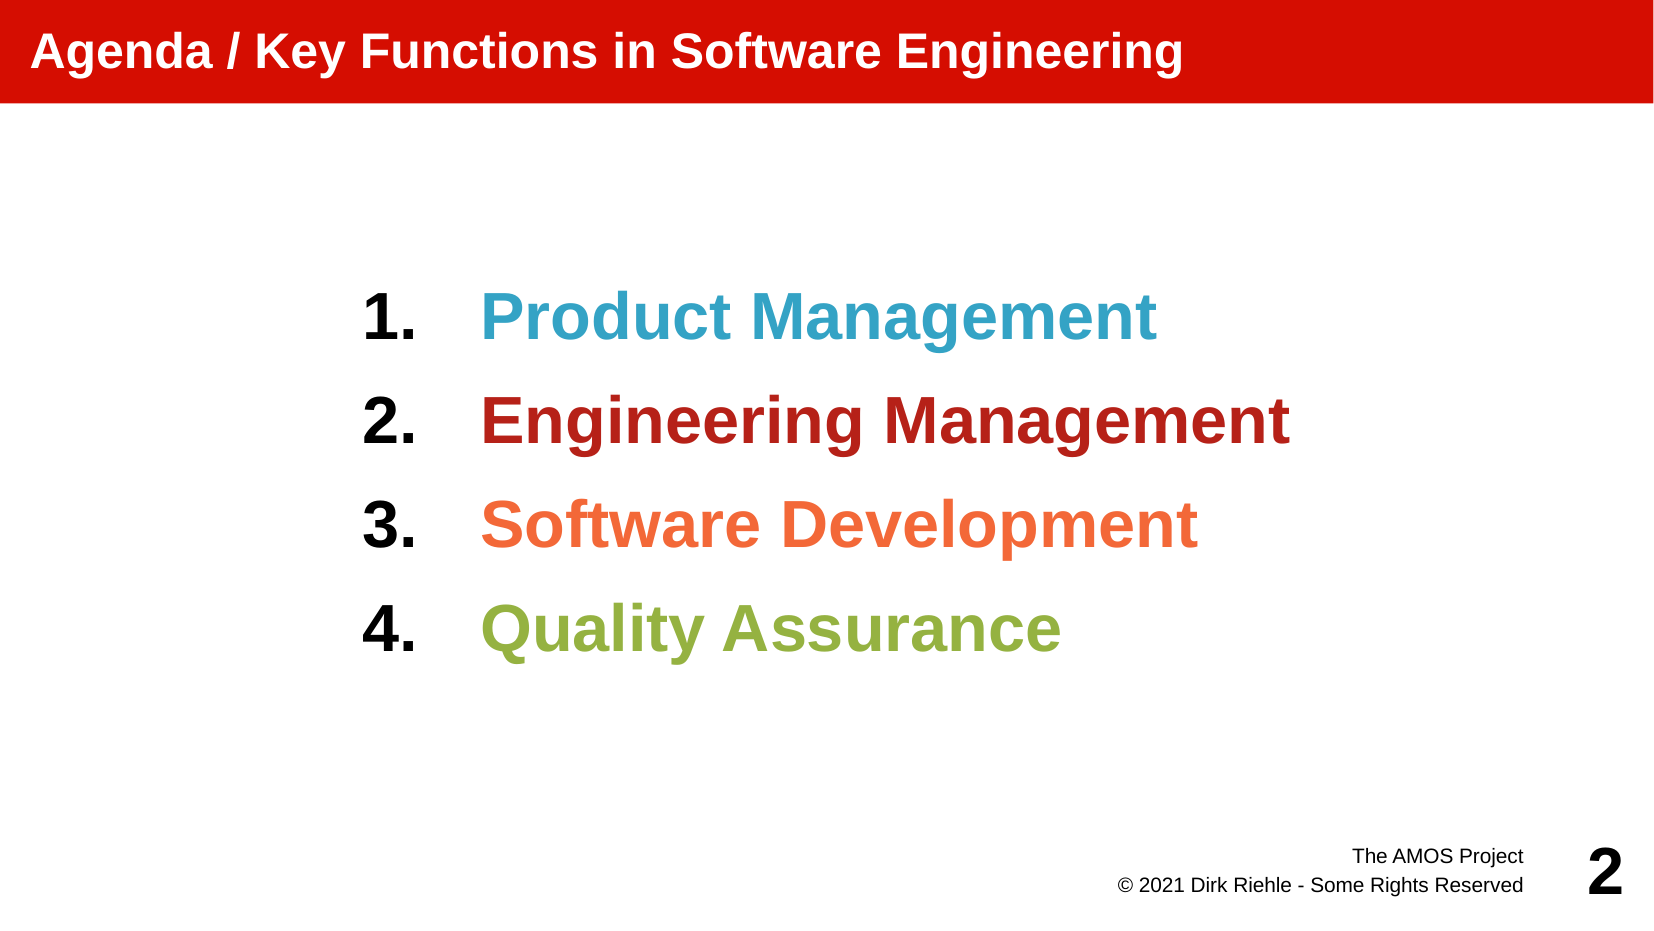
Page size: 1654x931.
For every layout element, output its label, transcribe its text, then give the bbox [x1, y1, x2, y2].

title Agenda / Key Functions in Software Engineering [0, 0, 1654, 104]
subtitle Product Management Engineering Management Software Development Quality Assurance [29, 132, 1625, 813]
